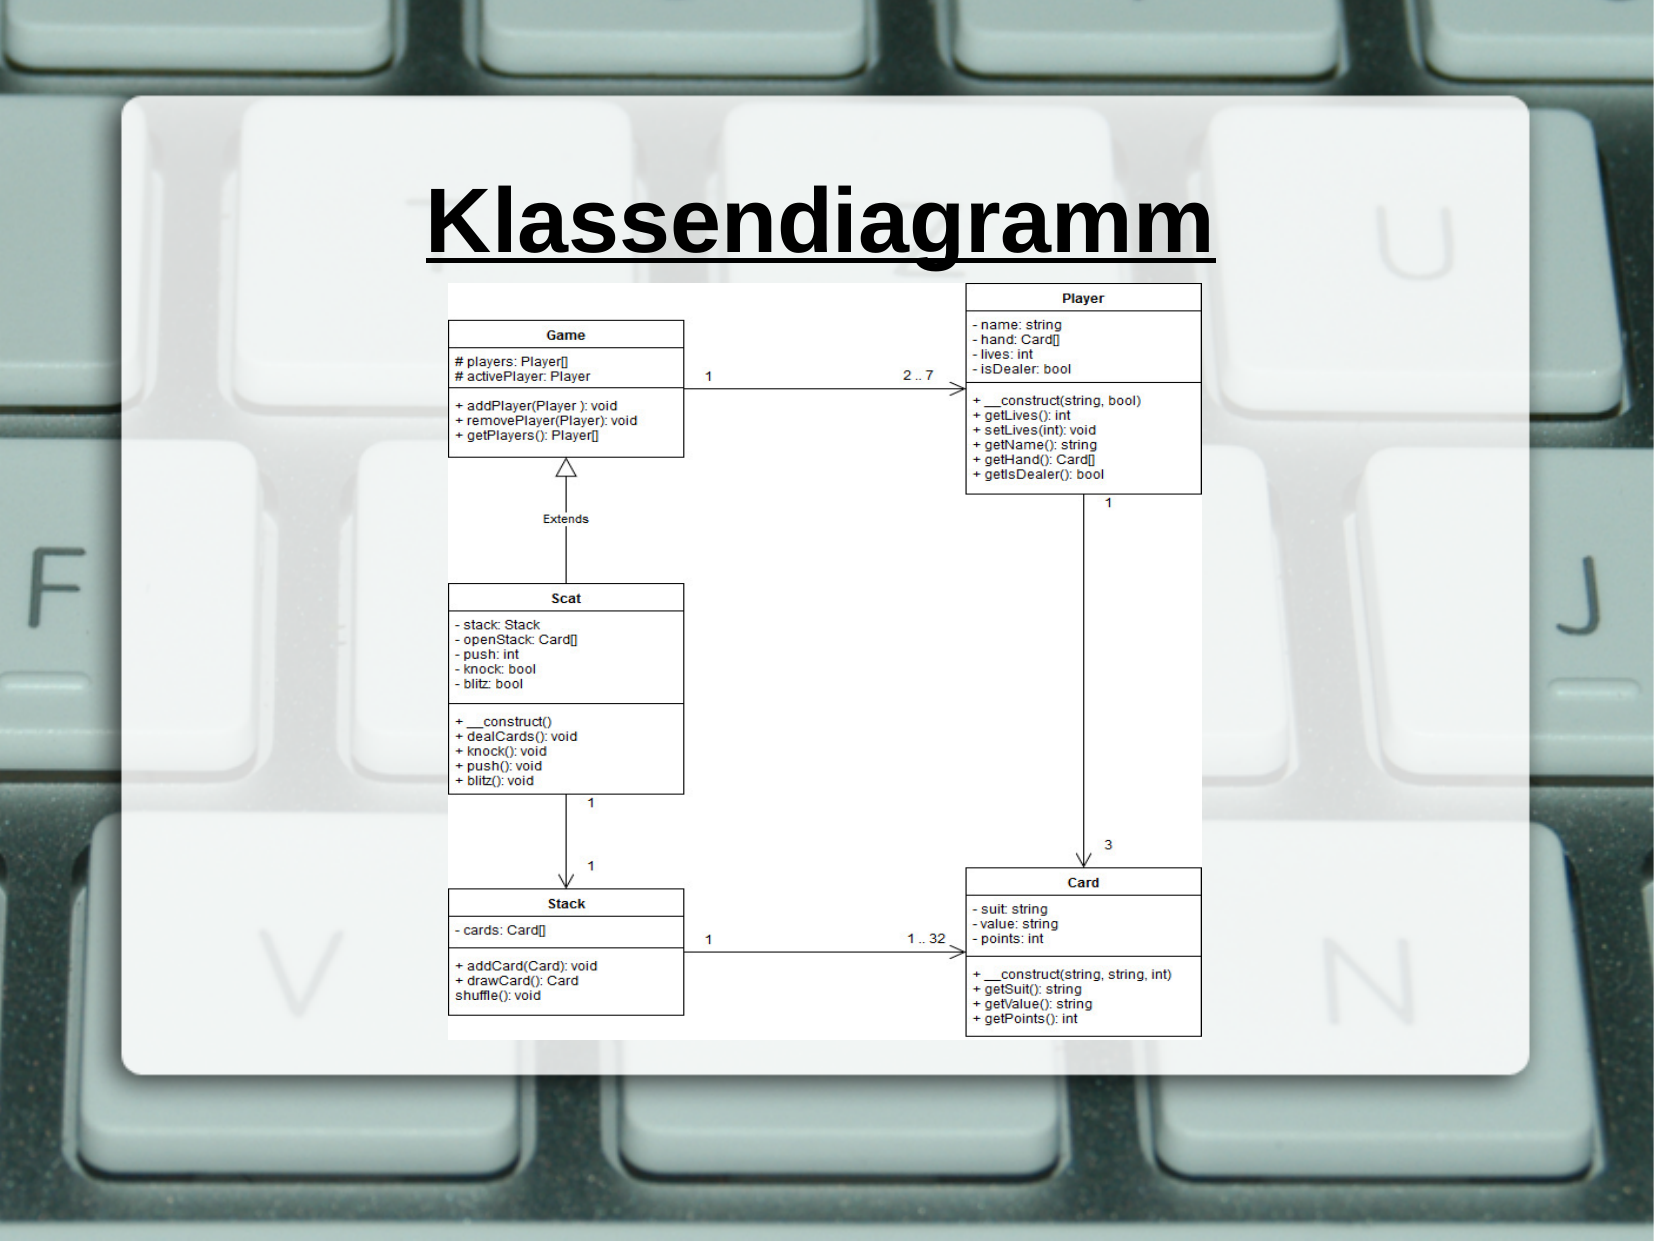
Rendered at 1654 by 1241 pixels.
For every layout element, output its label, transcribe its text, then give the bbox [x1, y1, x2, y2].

title Klassendiagramm [135, 117, 1506, 325]
picture [0, 0, 1654, 1241]
